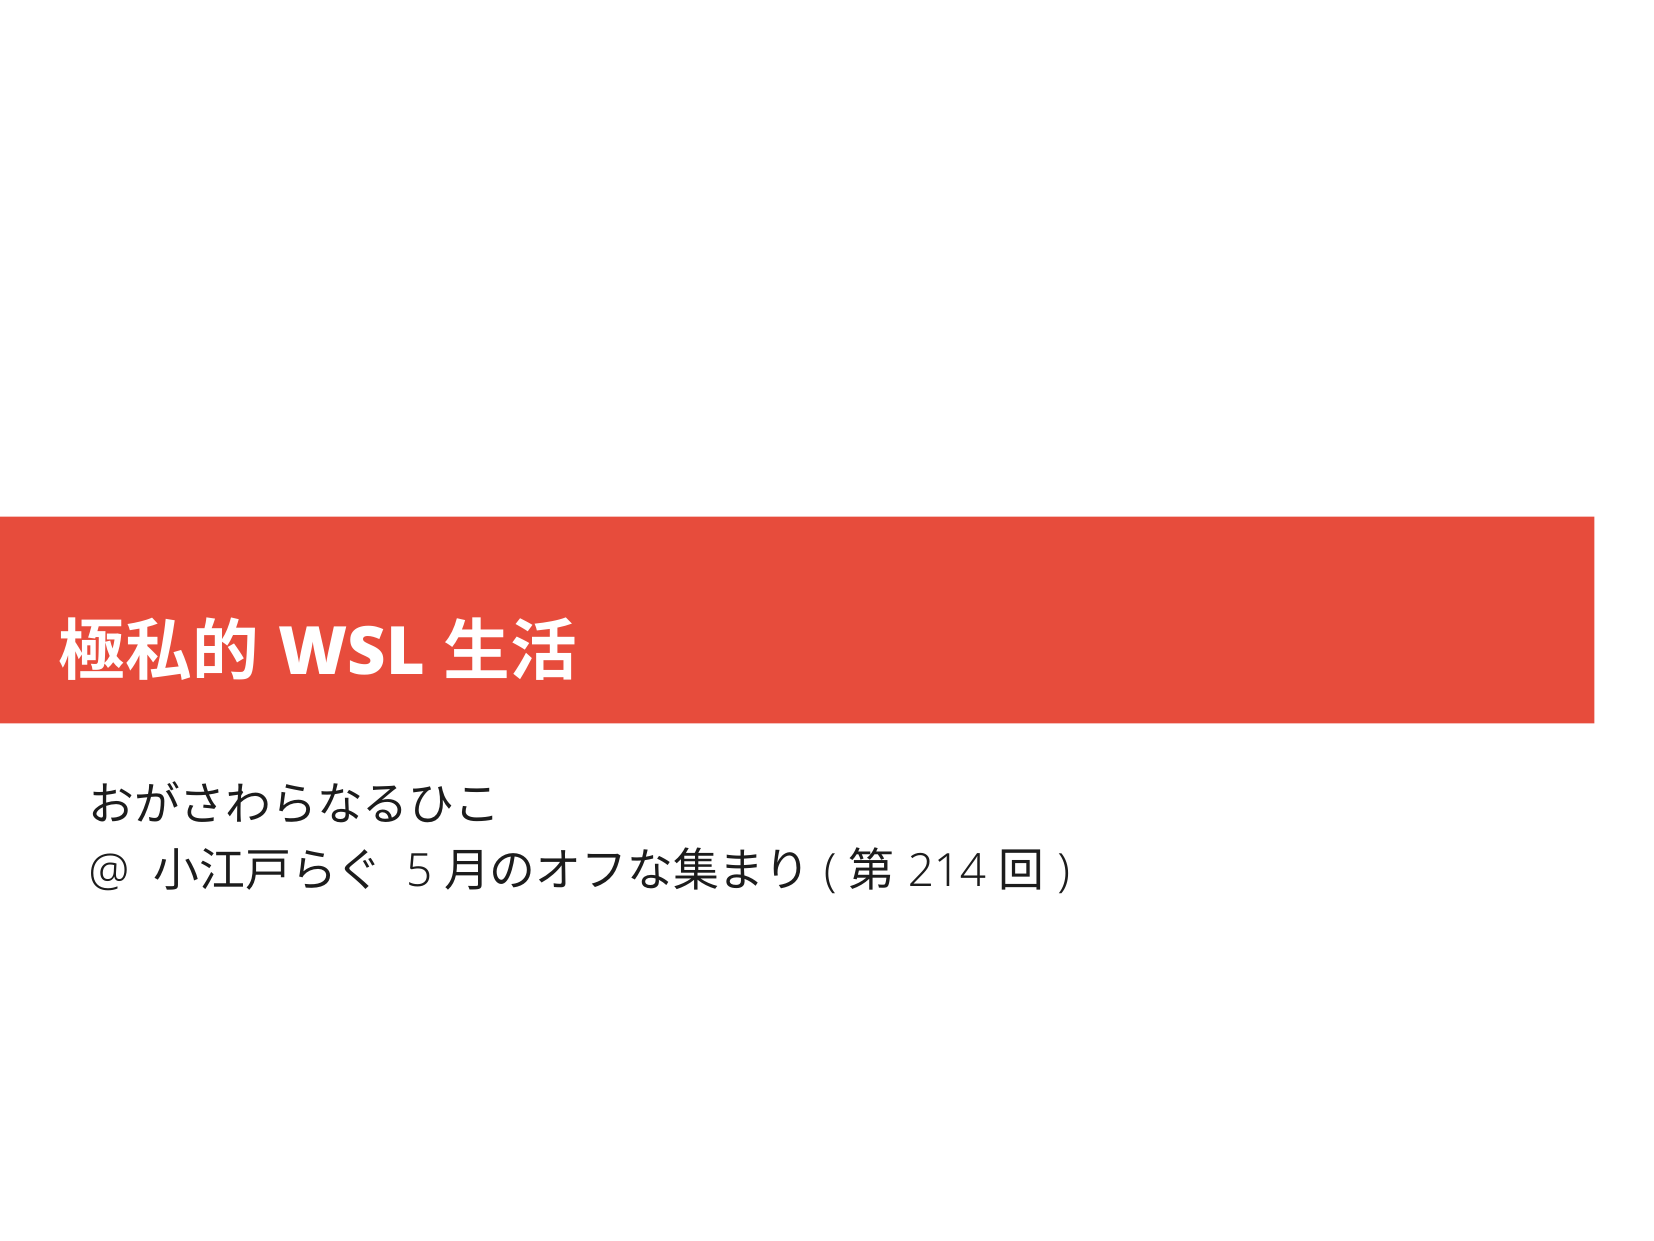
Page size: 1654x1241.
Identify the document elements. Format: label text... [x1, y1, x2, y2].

title 極私的WSL生活 [59, 546, 1595, 694]
subtitle おがさわらなるひこ @ 小江戸らぐ 5月のオフな集まり(第214回) [88, 767, 1595, 1182]
